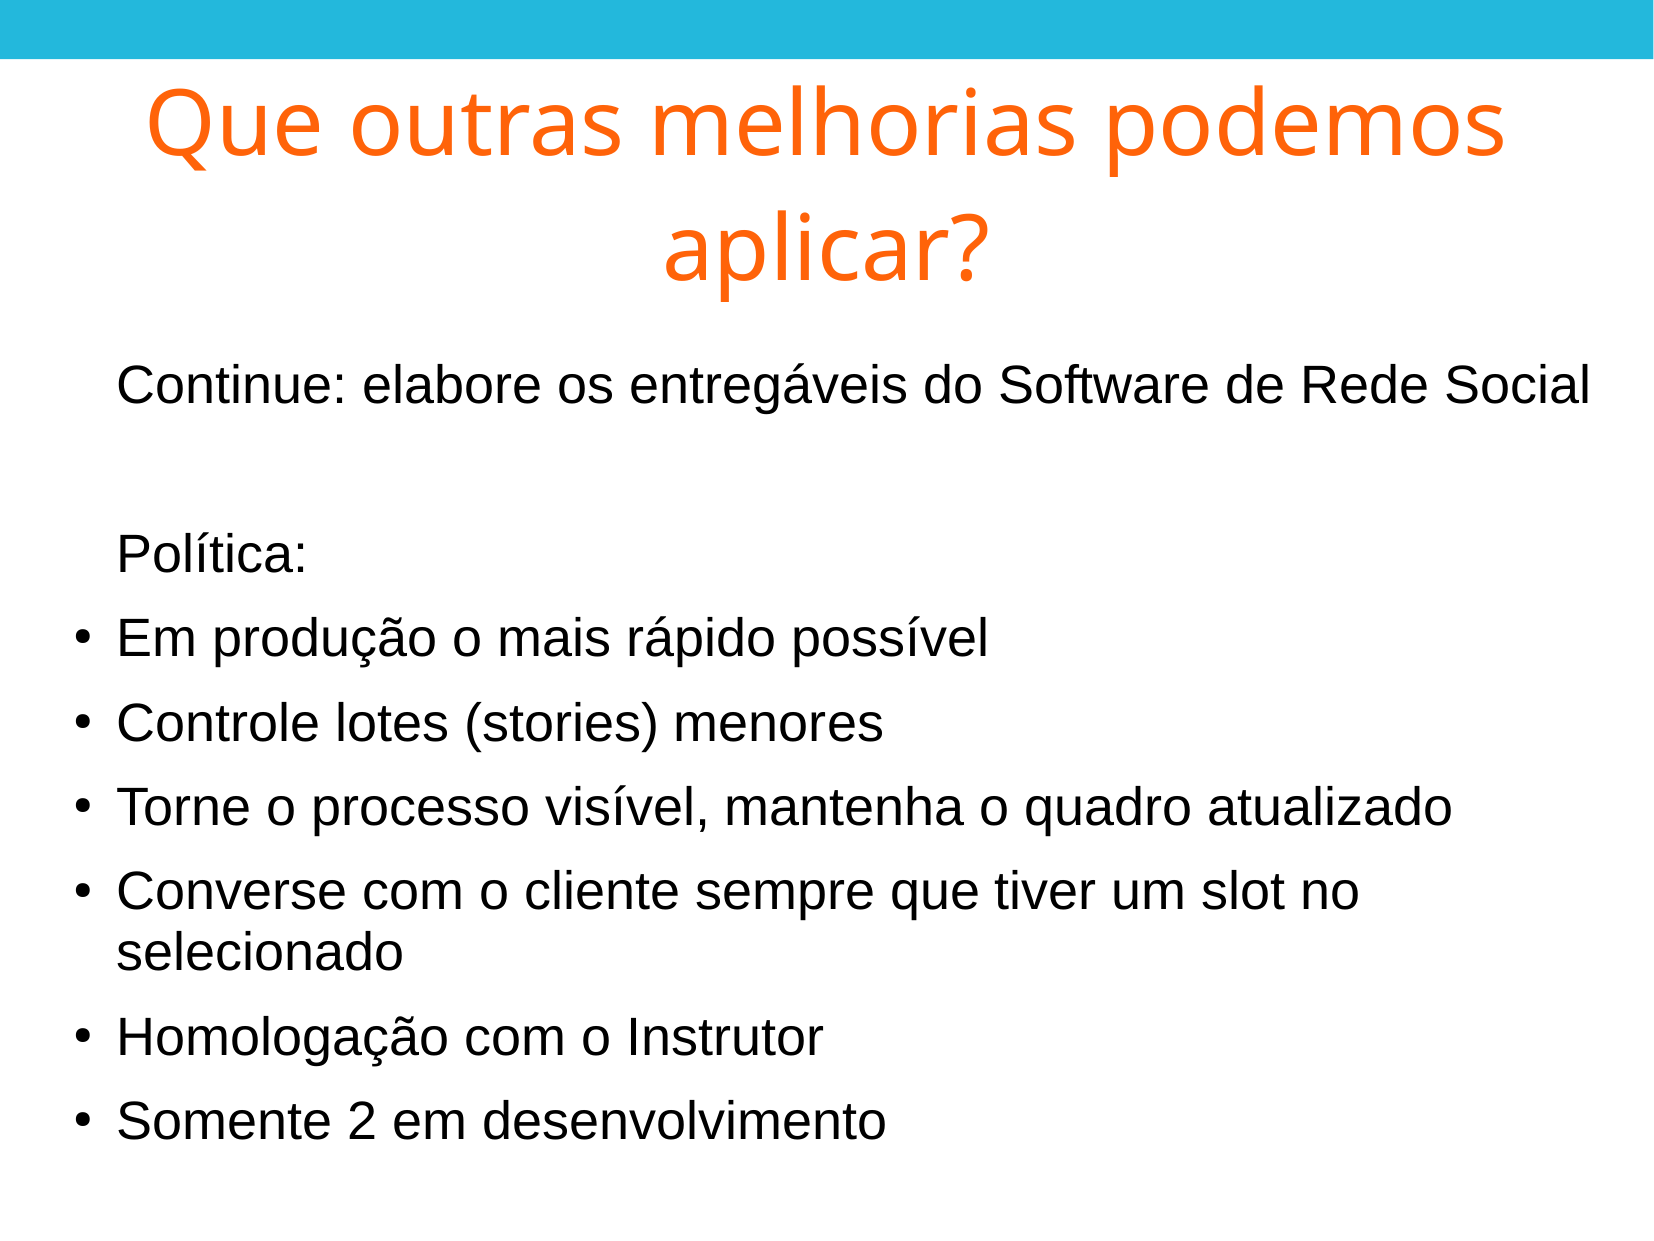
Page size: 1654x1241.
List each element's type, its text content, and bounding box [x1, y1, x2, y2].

title Que outras melhorias podemos aplicar? [82, 77, 1571, 288]
list Continue: elabore os entregáveis do Software de Rede Social Política: Em produção o mais rápido possível Controle lotes (stories) menores Torne o processo visível, mantenha o quadro atualizado Converse com o cliente sempre que tiver um slot no selecionado Homologação com o Instrutor Somente 2 em desenvolvimento [59, 354, 1595, 1182]
